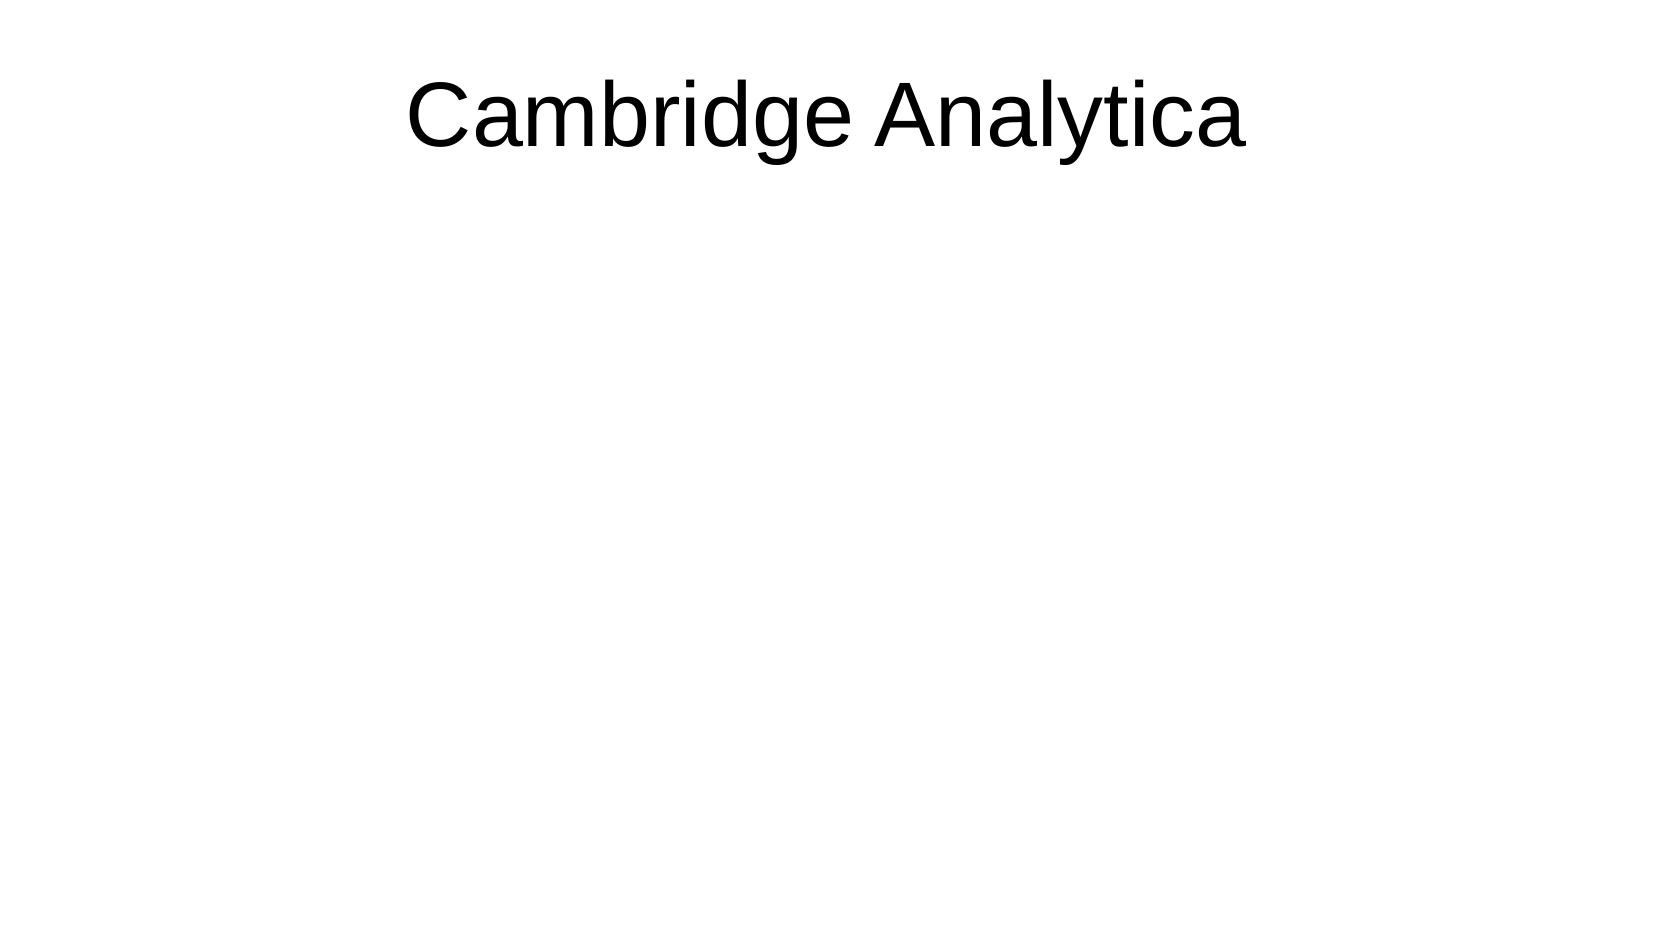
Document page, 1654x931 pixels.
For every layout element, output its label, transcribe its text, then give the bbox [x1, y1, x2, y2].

title Cambridge Analytica [82, 37, 1571, 193]
